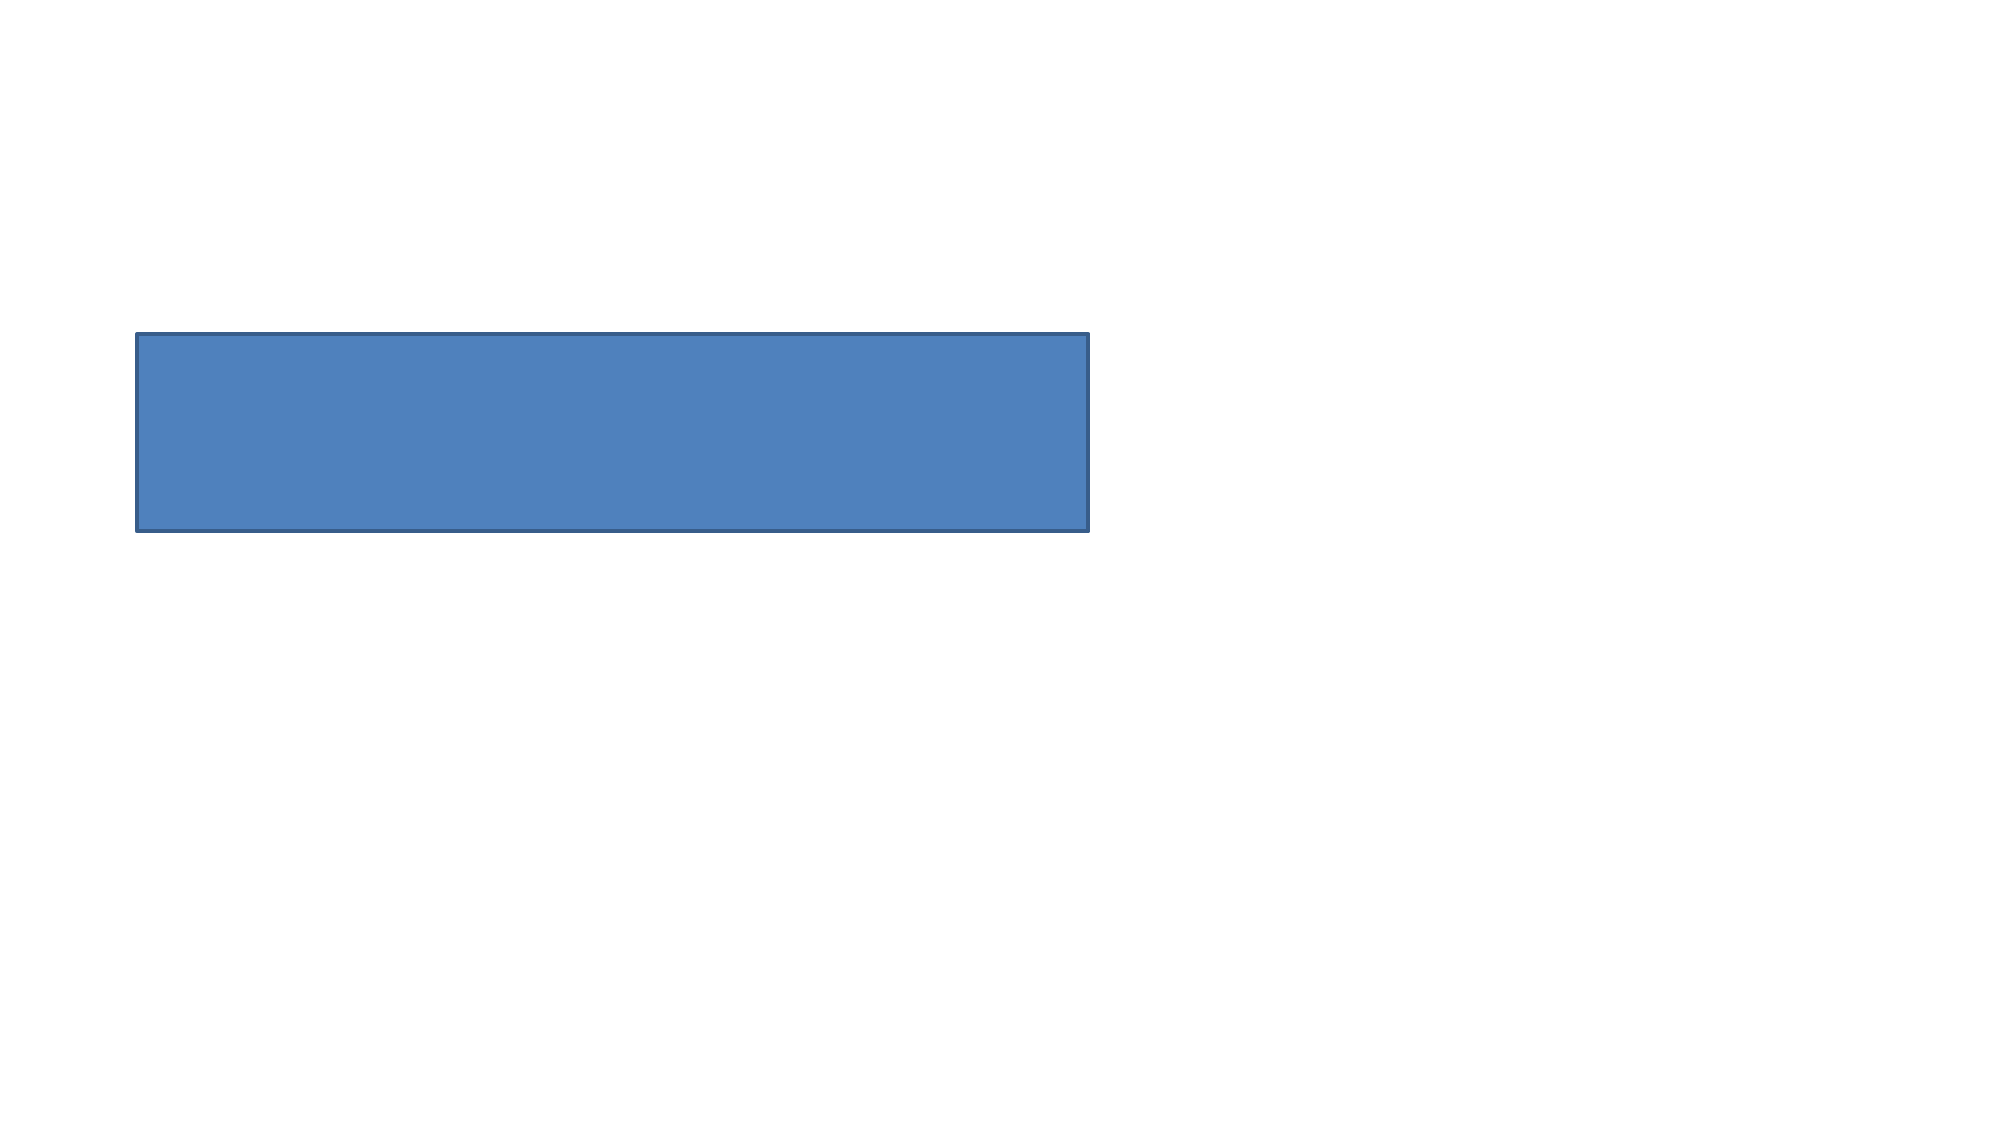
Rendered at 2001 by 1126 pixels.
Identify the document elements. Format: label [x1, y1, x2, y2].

text_box [137, 334, 1089, 532]
